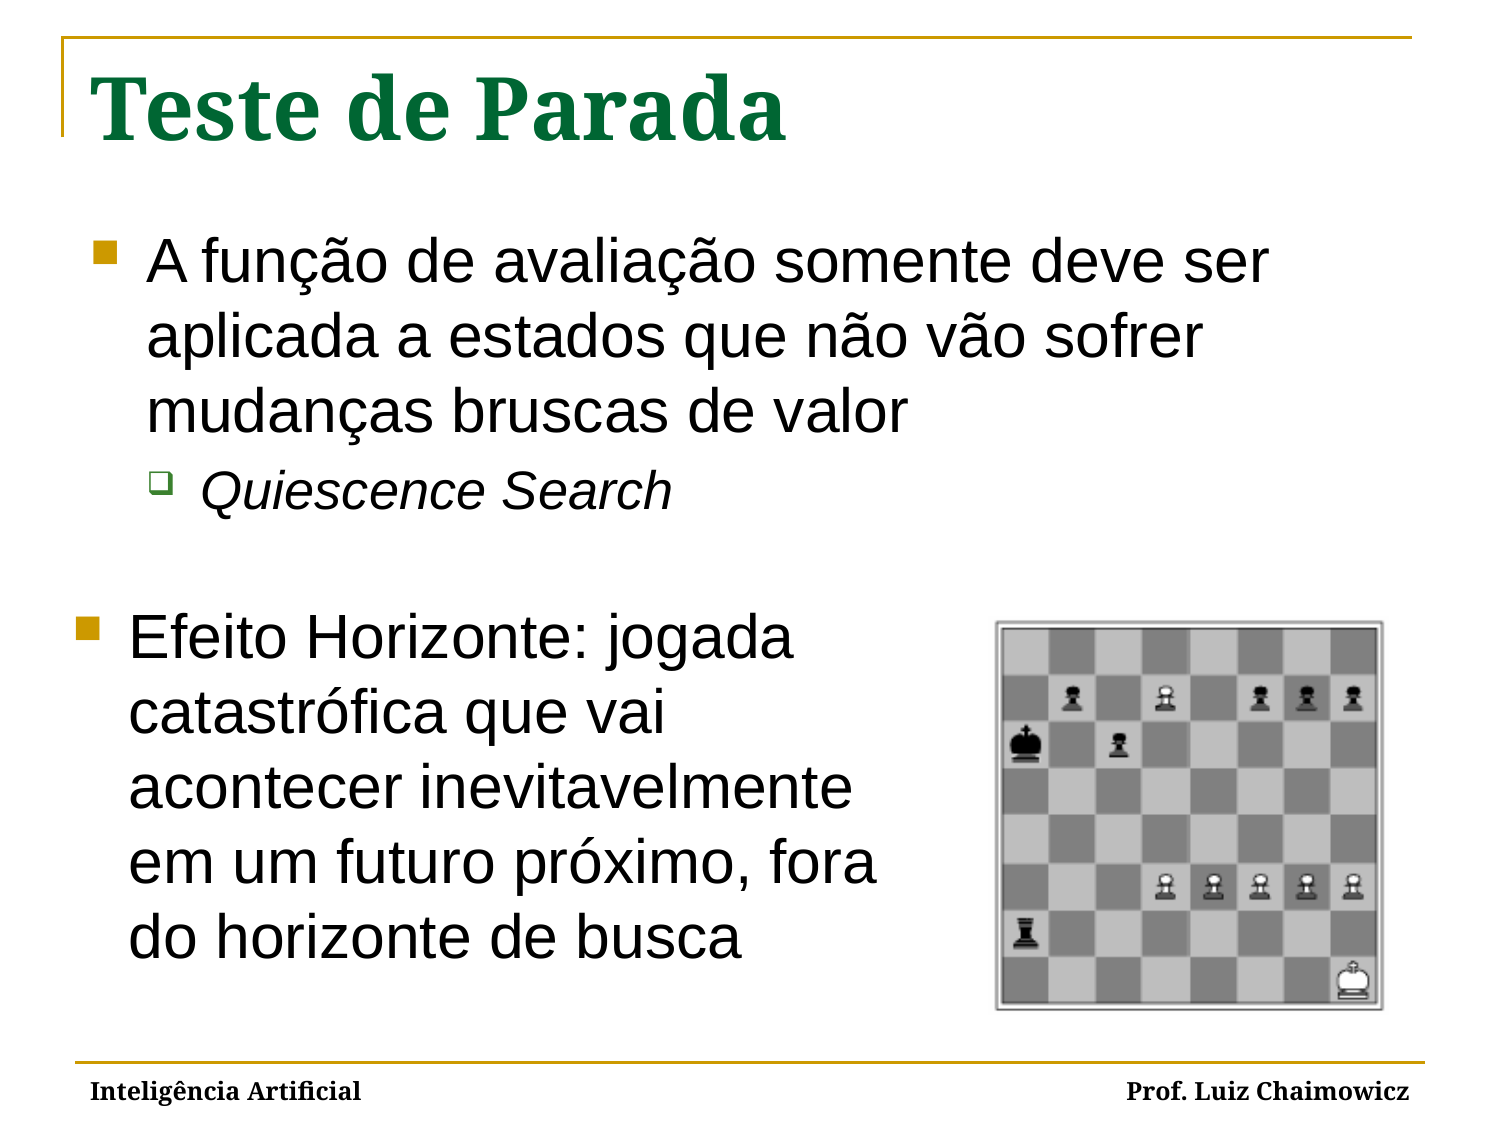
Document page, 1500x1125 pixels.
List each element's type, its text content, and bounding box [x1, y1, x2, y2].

picture [975, 606, 1401, 1024]
footer Inteligência Artificial [75, 1074, 500, 1113]
list A função de avaliação somente deve ser aplicada a estados que não vão sofrer mudanças bruscas de valor Quiescence Search [75, 212, 1425, 575]
text_box Efeito Horizonte: jogada catastrófica que vai acontecer inevitavelmente em um futuro próximo, fora do horizonte de busca [57, 588, 944, 1021]
title Teste de Parada [75, 45, 1425, 188]
